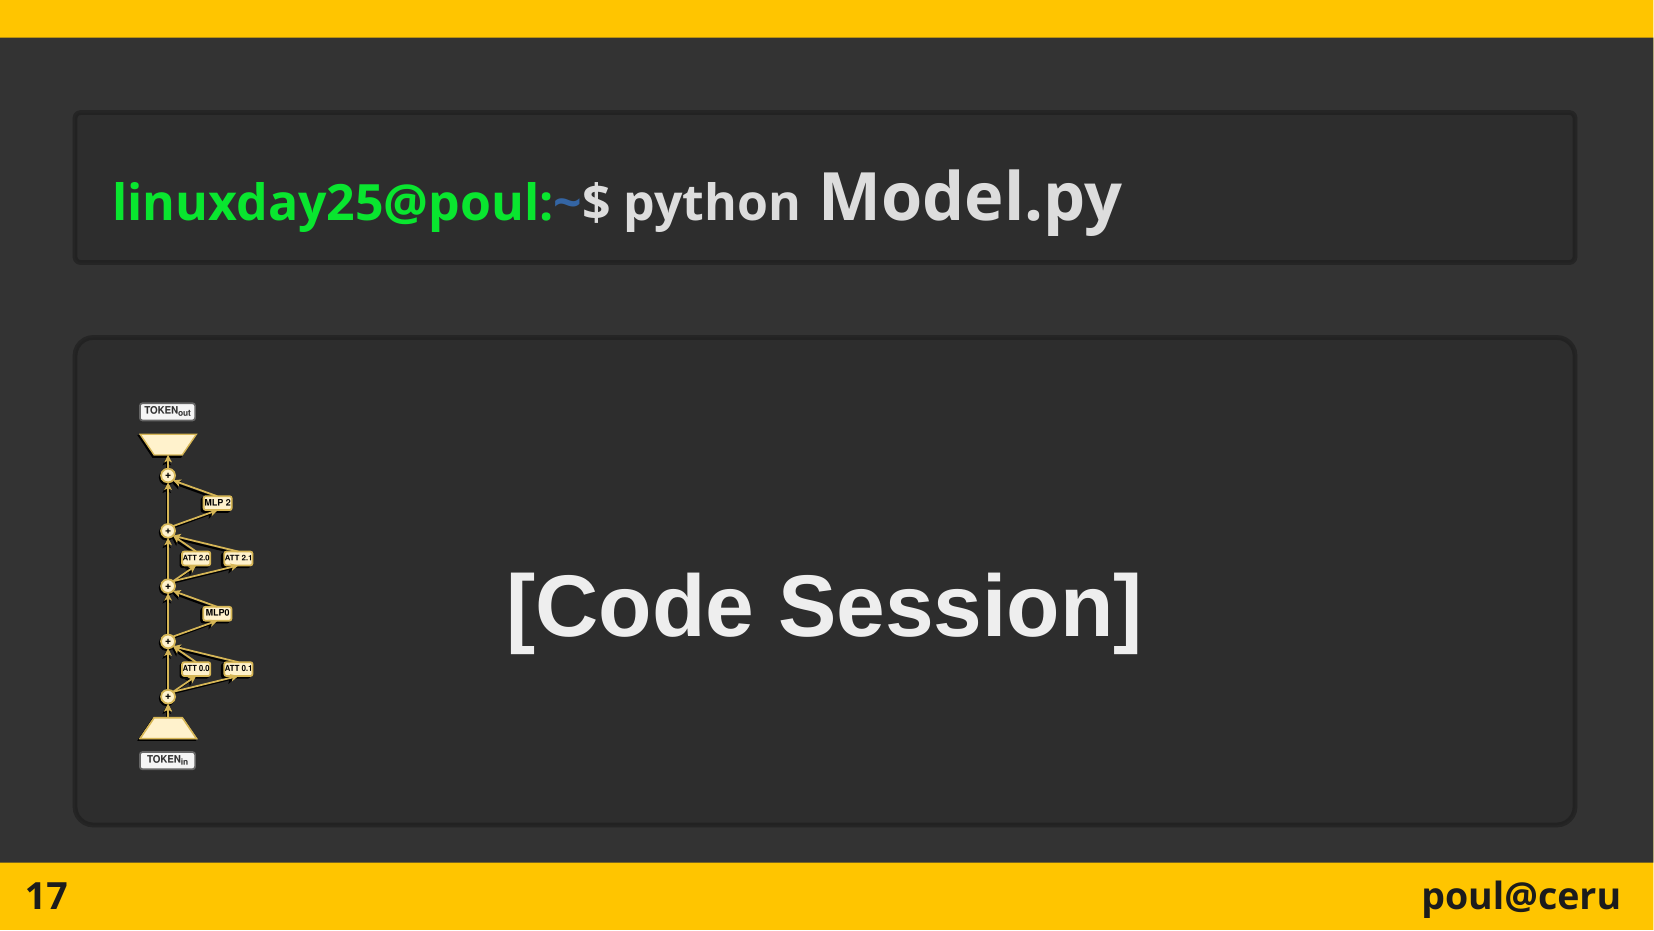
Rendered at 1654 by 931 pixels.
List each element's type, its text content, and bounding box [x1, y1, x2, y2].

text_box poul@ceru [975, 862, 1637, 931]
text_box [Code Session] [75, 337, 1576, 826]
title linuxday25@poul:~$ python Model.py [112, 144, 1538, 231]
text_box <number> [10, 862, 638, 931]
picture [99, 402, 272, 771]
text_box [0, 37, 1654, 863]
